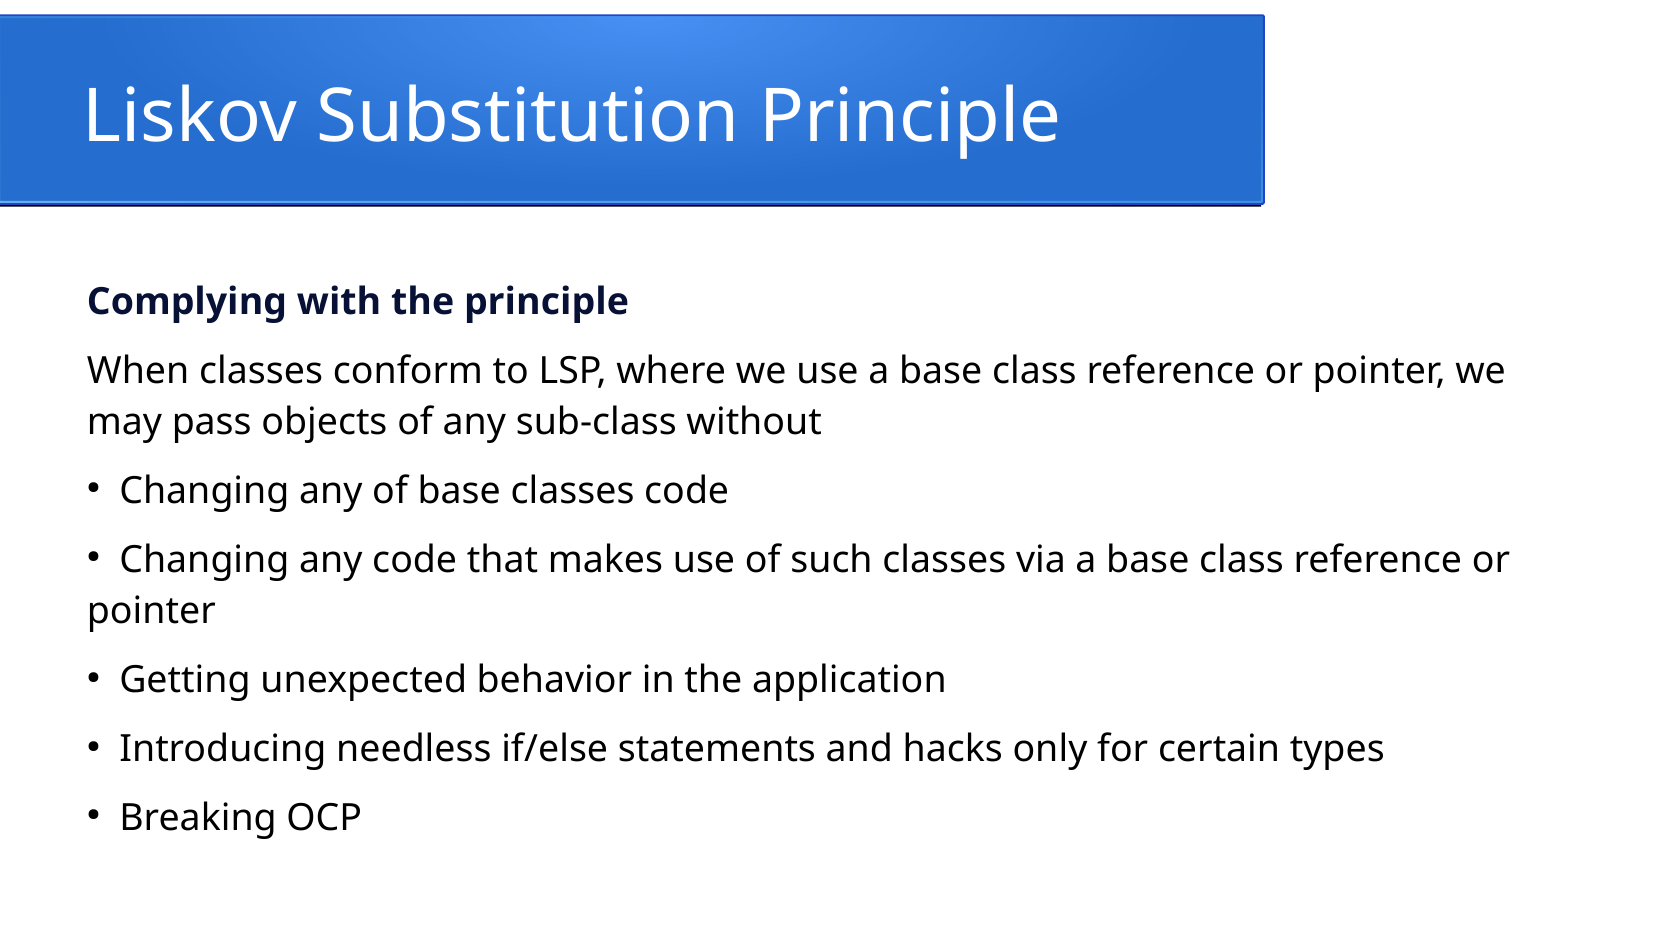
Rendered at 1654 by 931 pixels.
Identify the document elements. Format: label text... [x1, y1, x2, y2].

title Liskov Substitution Principle [82, 35, 1235, 189]
subtitle Complying with the principle When classes conform to LSP, where we use a base class reference or pointer, we may pass objects of any sub-class without Changing any of base classes code Changing any code that makes use of such classes via a base class reference or pointer Getting unexpected behavior in the application Introducing needless if/else statements and hacks only for certain types Breaking OCP [86, 248, 1531, 868]
